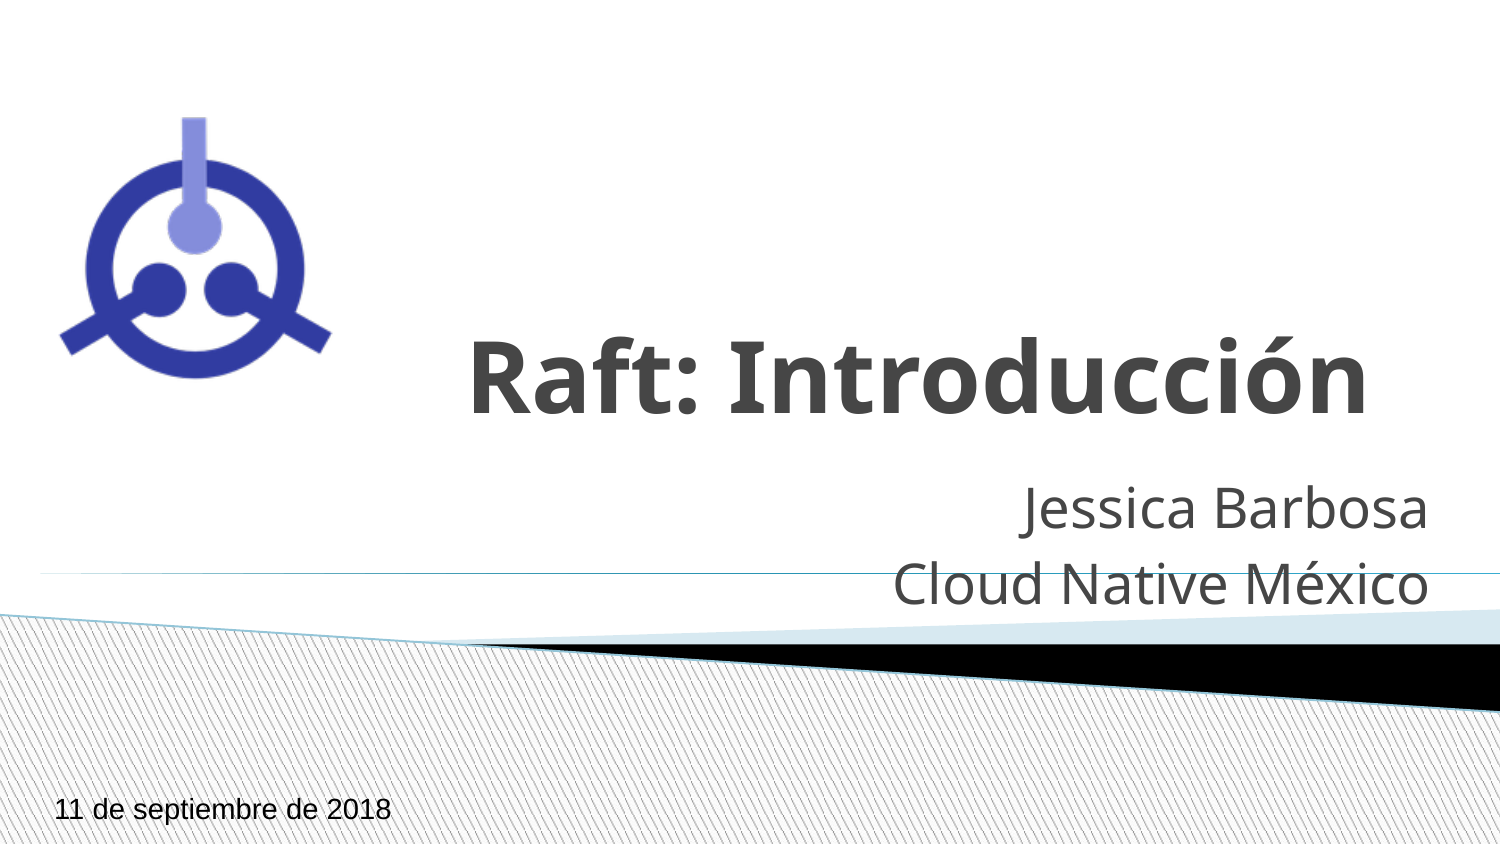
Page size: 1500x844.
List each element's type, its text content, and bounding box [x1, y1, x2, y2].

picture [0, 616, 51, 844]
text_box 11 de septiembre de 2018 [39, 775, 422, 844]
subtitle Jessica Barbosa Cloud Native México [51, 464, 1449, 782]
picture [422, 710, 1500, 844]
title Raft: Introducción [112, 215, 1388, 441]
picture [51, 107, 345, 402]
